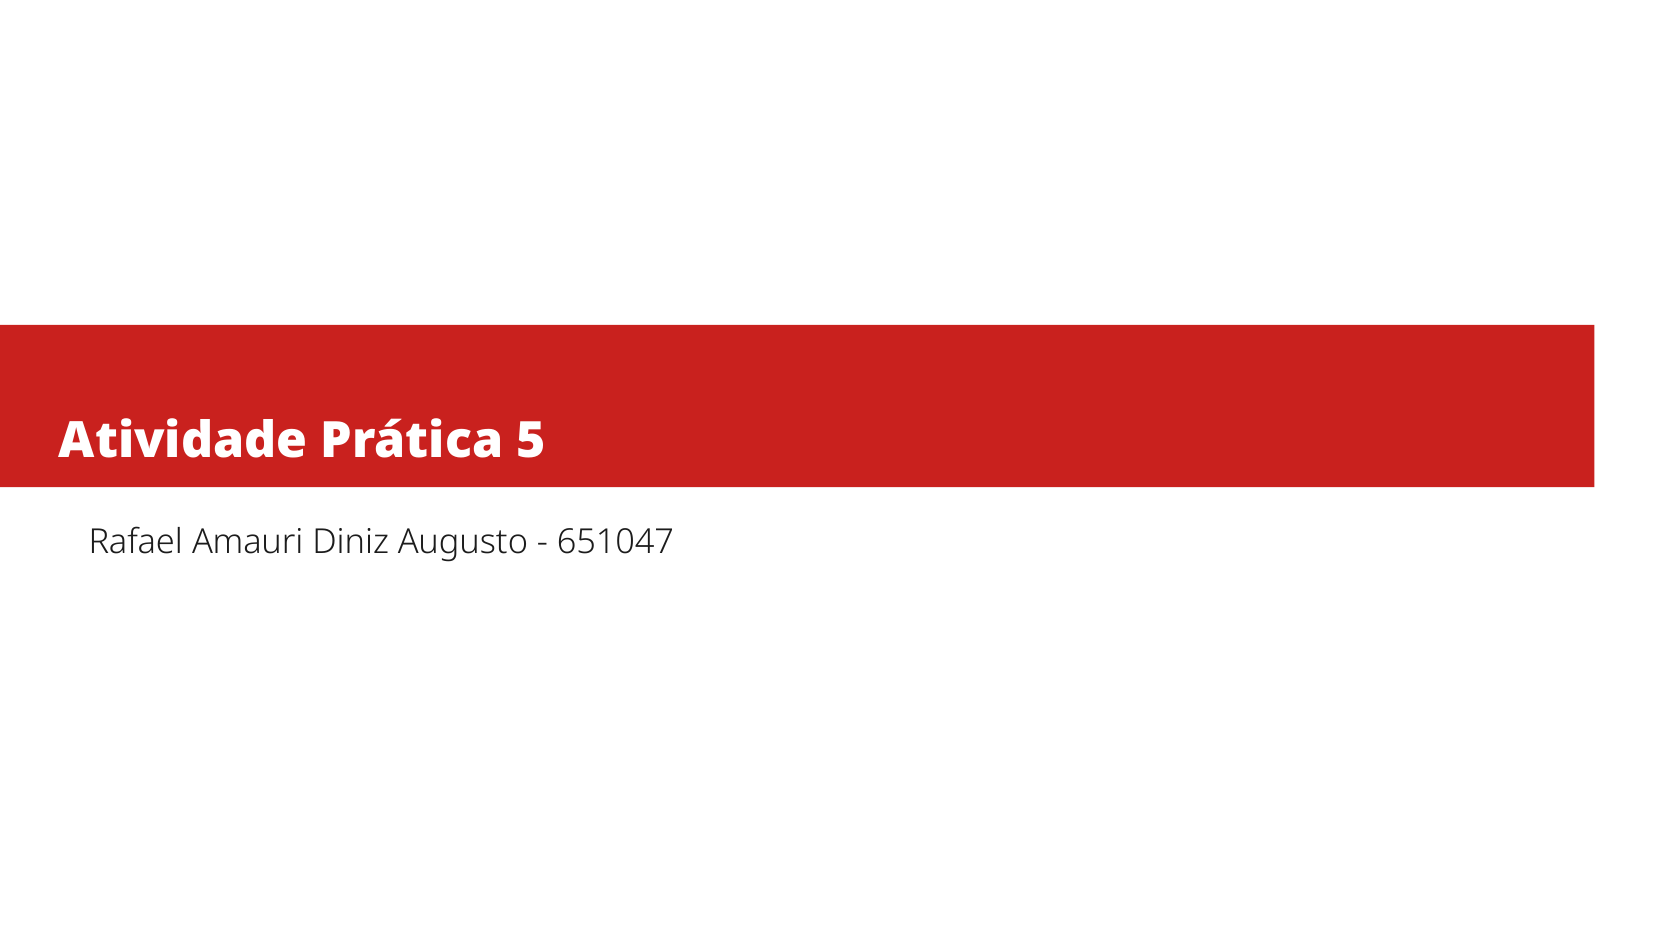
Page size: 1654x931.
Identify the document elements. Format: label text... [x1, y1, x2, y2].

title Atividade Prática 5 [59, 354, 1565, 473]
subtitle Rafael Amauri Diniz Augusto - 651047 [88, 516, 1565, 827]
